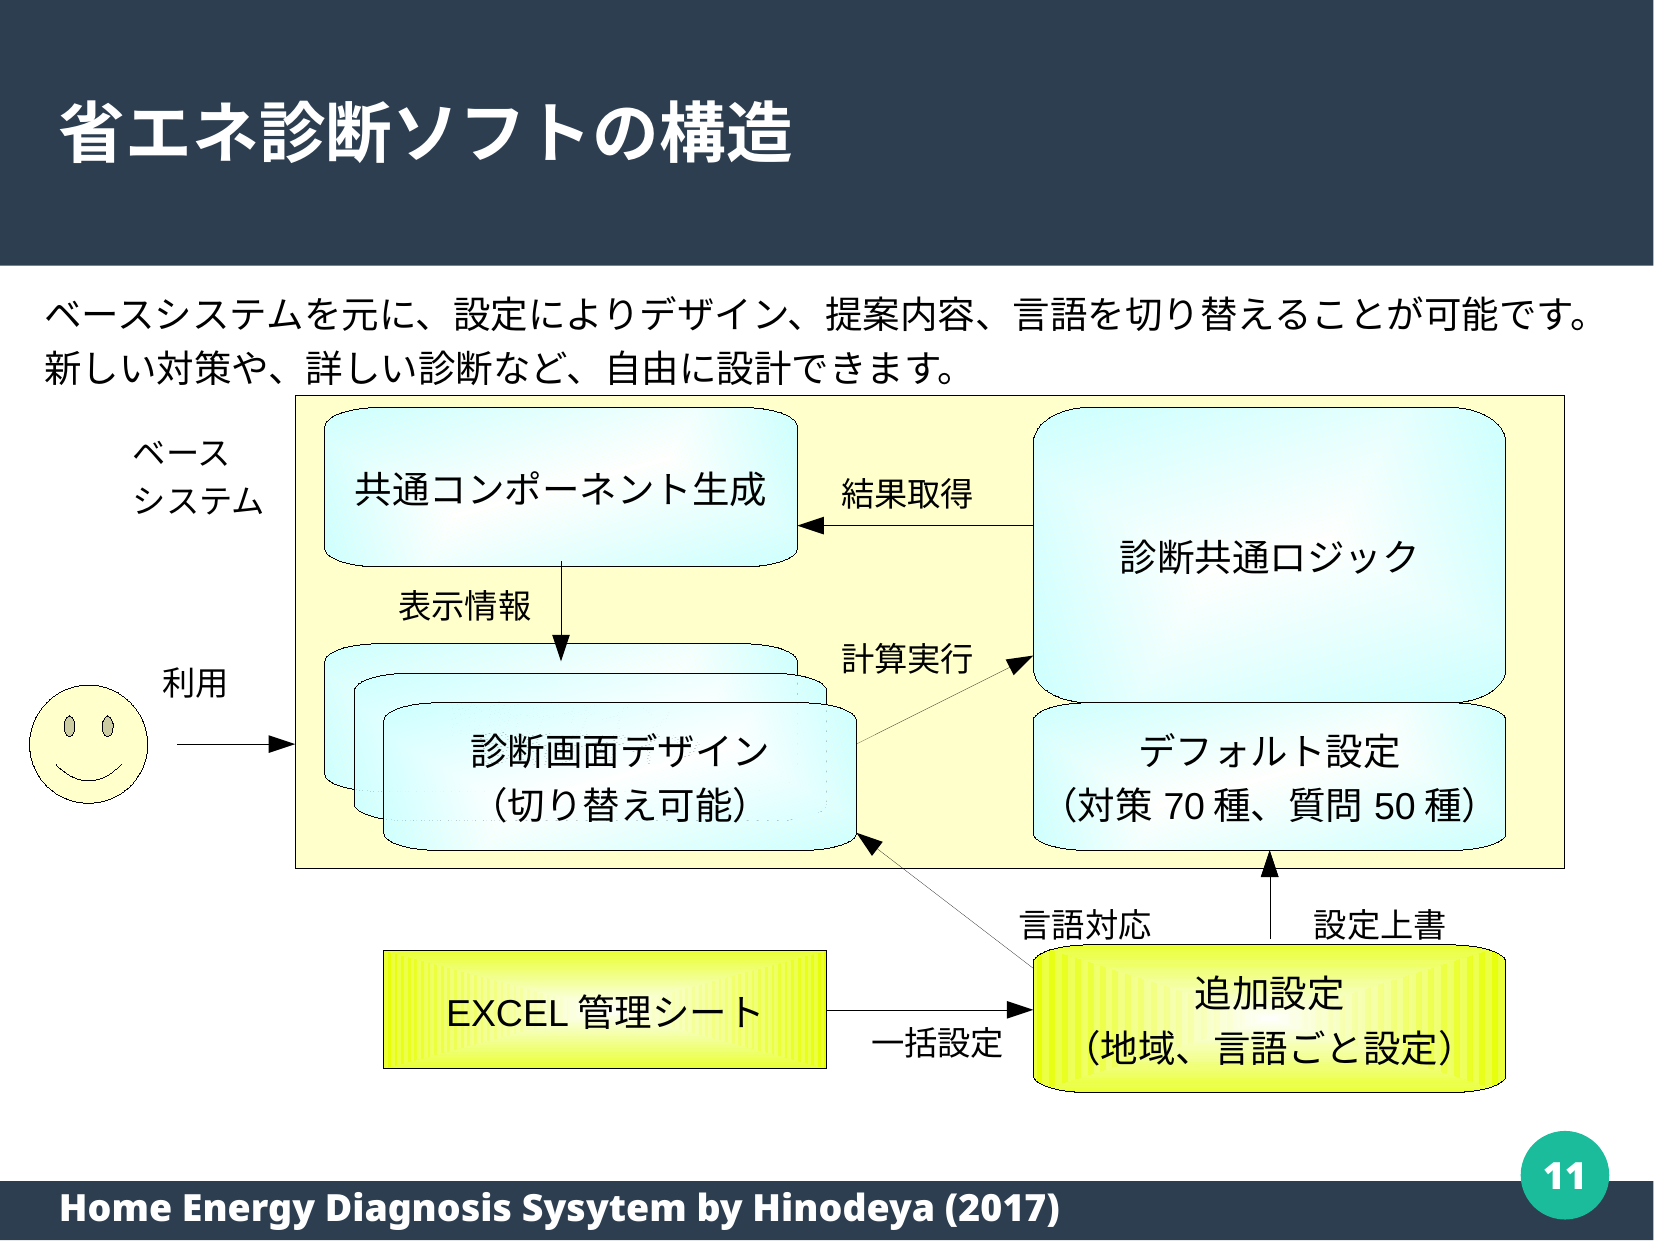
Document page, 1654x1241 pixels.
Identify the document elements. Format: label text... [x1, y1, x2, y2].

text_box 診断共通ロジック [1033, 407, 1506, 703]
text_box 共通コンポーネント生成 [324, 407, 798, 567]
text_box [295, 709, 902, 869]
text_box デフォルト設定 （対策70種、質問50種） [1033, 702, 1506, 851]
text_box 結果取得 [826, 460, 1004, 520]
text_box [857, 657, 1269, 869]
text_box [295, 395, 1565, 869]
text_box 診断画面デザイン （切り替え可能） [383, 702, 857, 851]
text_box 言語対応 [1003, 891, 1182, 951]
text_box 表示情報 [383, 572, 562, 633]
text_box ベースシステムを元に、設定によりデザイン、提案内容、言語を切り替えることが可能です。 新しい対策や、詳しい診断など、自由に設計できます。 [29, 277, 1635, 381]
text_box 診断デザイン [324, 643, 798, 790]
text_box 設定上書 [1299, 891, 1477, 951]
text_box 追加設定 （地域、言語ごと設定） [1033, 944, 1506, 1093]
text_box 一括設定 [856, 1010, 1034, 1070]
text_box 計算実行 [826, 625, 1004, 686]
title 省エネ診断ソフトの構造 [59, 49, 1595, 207]
text_box 診断デザイン [354, 673, 827, 819]
text_box [562, 526, 1033, 743]
text_box 利用 [147, 649, 325, 709]
text_box EXCEL管理シート [383, 950, 827, 1069]
text_box ベース システム [118, 419, 296, 524]
text_box [29, 685, 148, 804]
